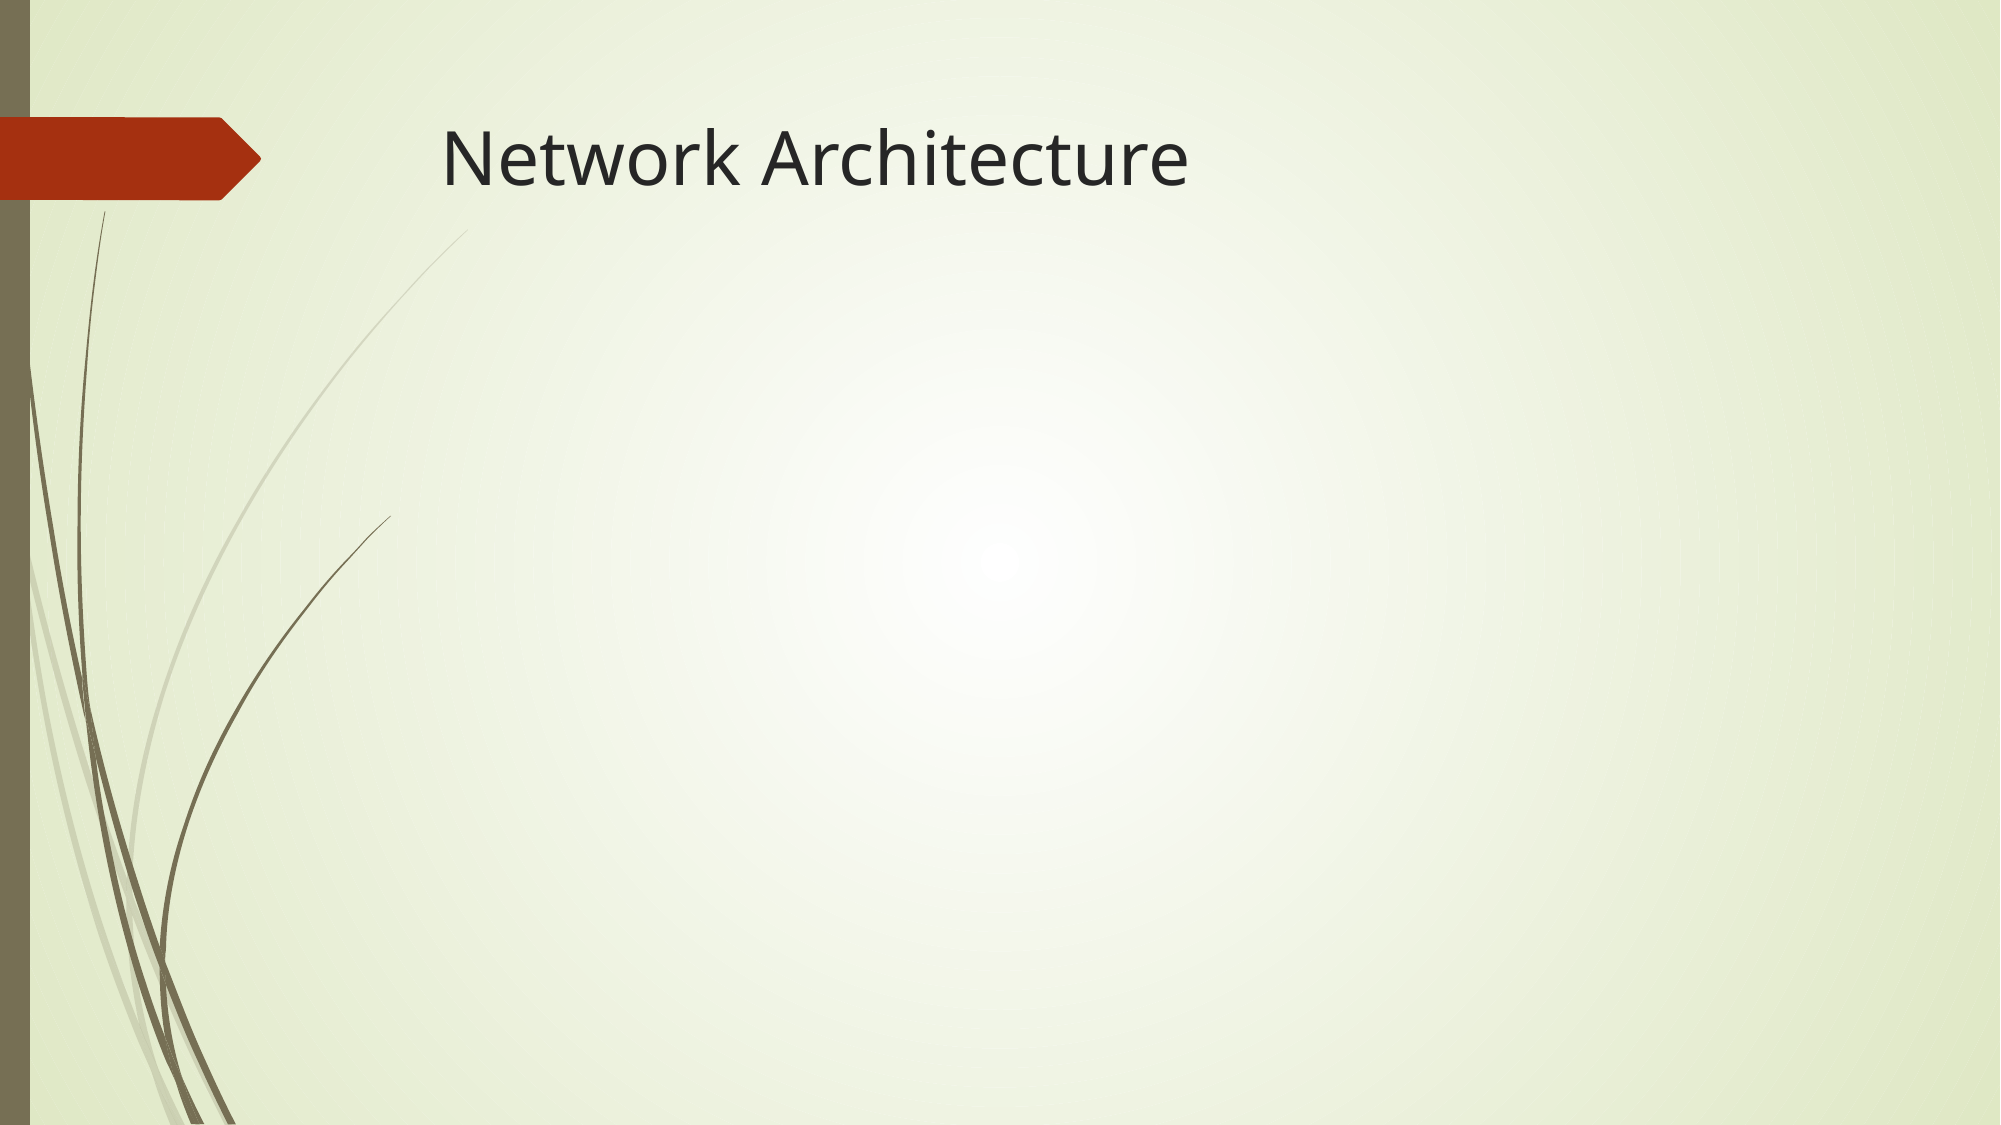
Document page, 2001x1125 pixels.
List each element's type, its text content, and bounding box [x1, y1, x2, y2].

title Network Architecture [425, 102, 1888, 313]
